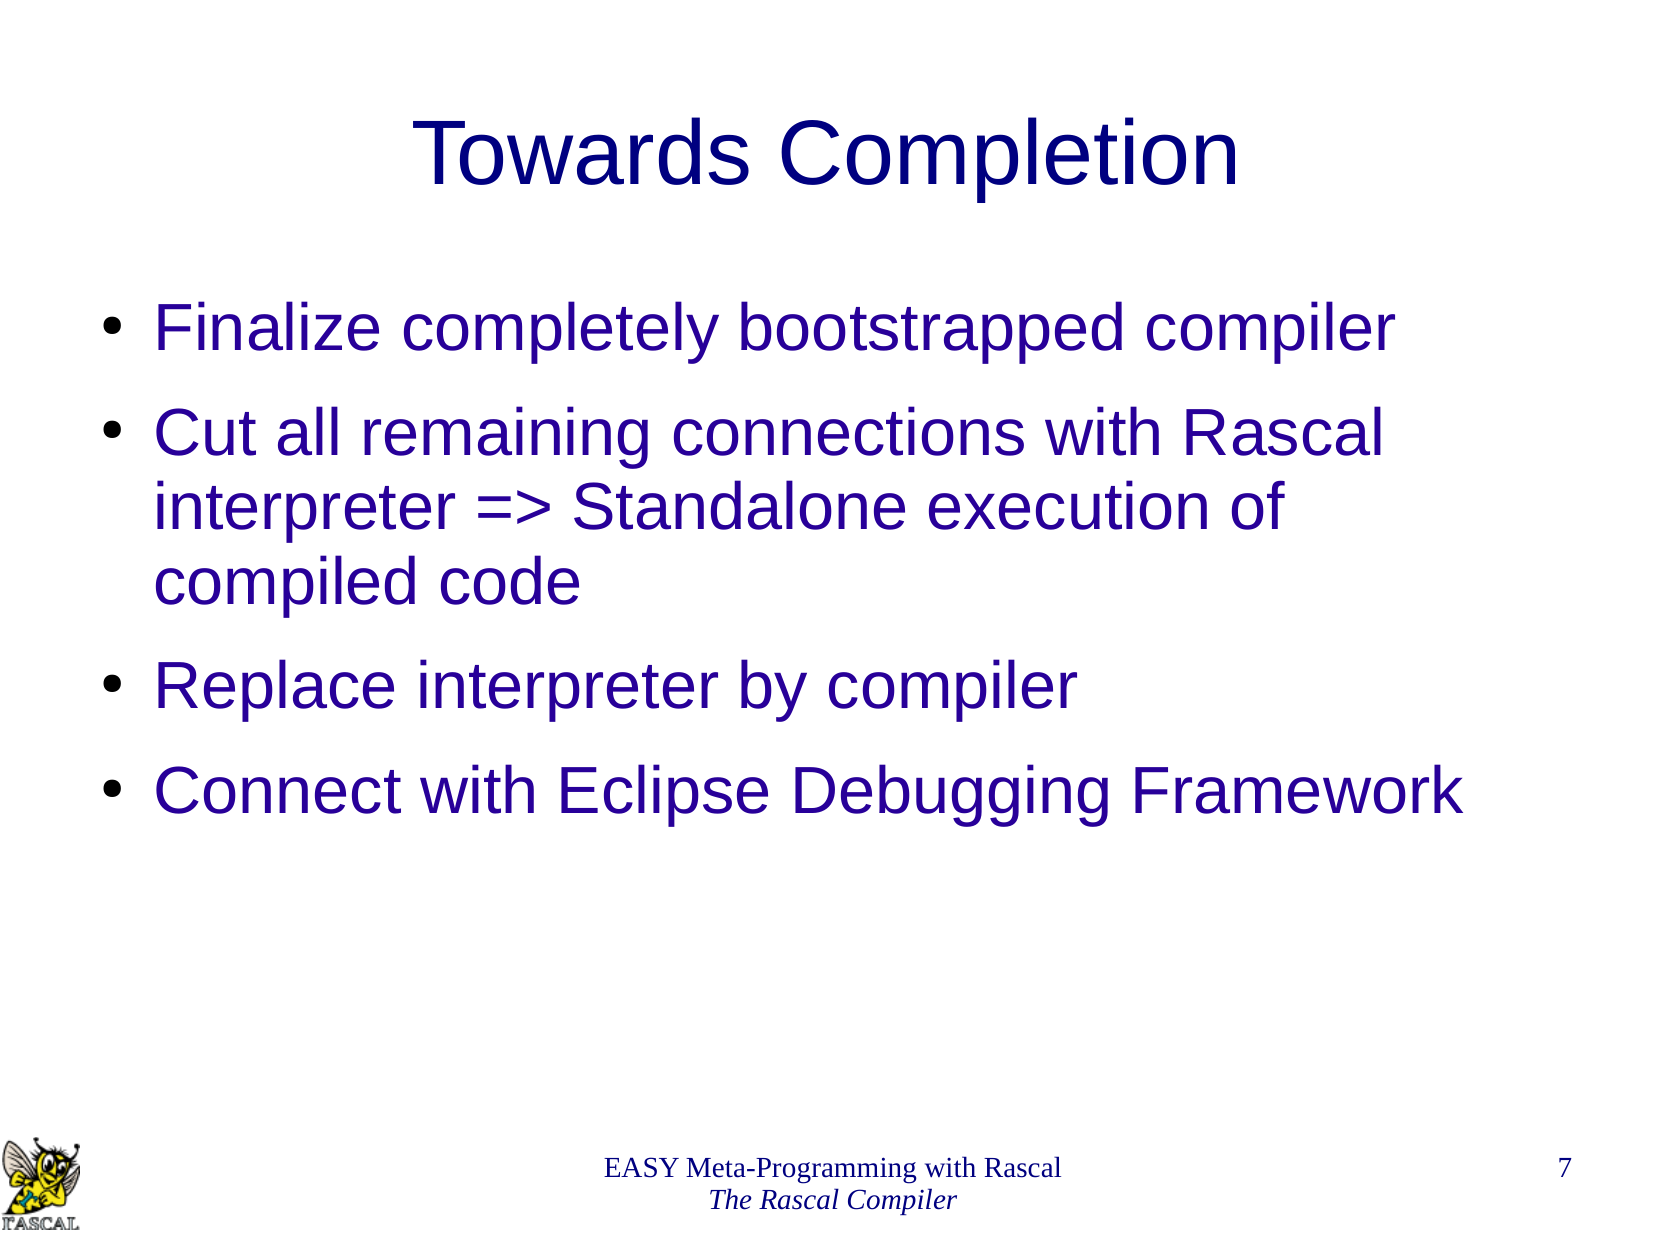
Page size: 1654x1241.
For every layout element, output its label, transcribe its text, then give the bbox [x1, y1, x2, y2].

title Towards Completion [82, 49, 1571, 257]
picture [1, 1137, 80, 1230]
list Finalize completely bootstrapped compiler Cut all remaining connections with Rascal interpreter => Standalone execution of compiled code Replace interpreter by compiler Connect with Eclipse Debugging Framework [82, 290, 1571, 1010]
